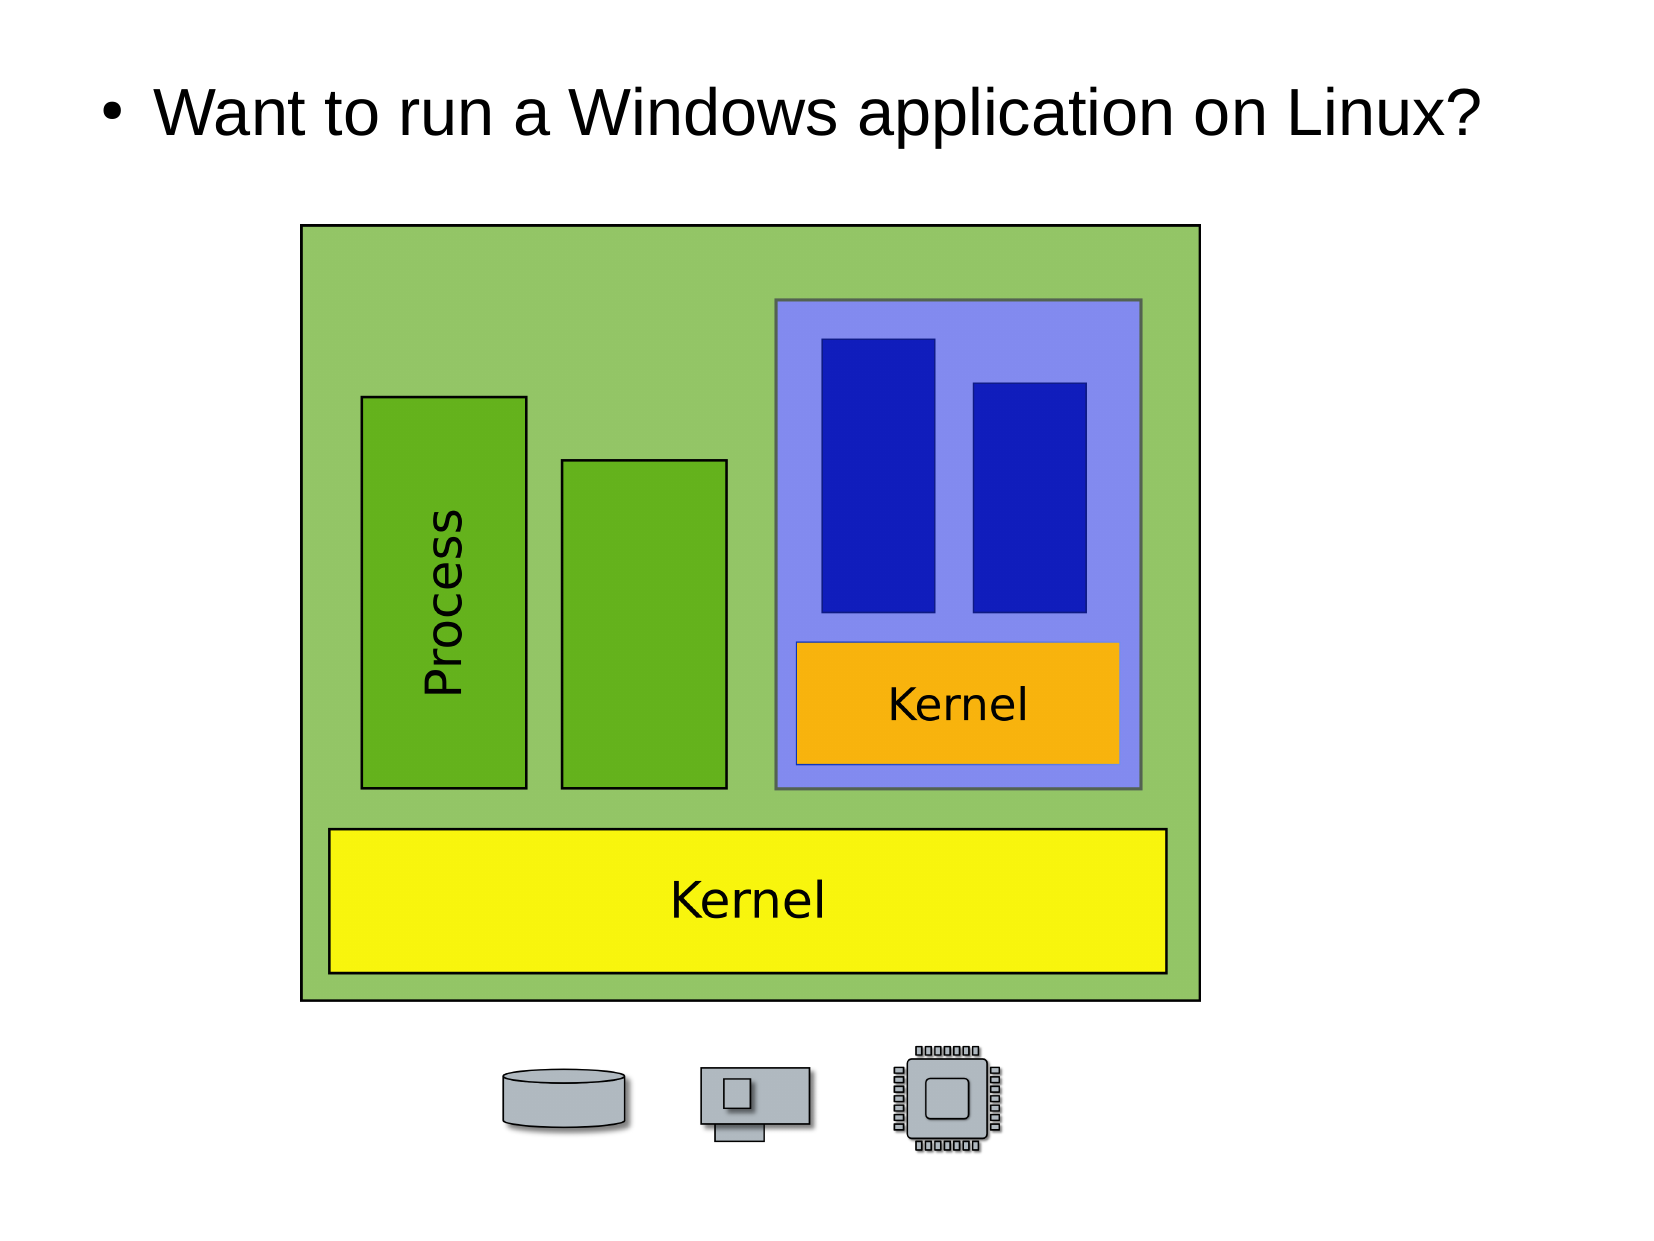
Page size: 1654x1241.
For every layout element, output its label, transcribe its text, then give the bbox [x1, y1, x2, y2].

picture [300, 224, 1201, 1162]
list Want to run a Windows application on Linux? [82, 75, 1576, 1126]
